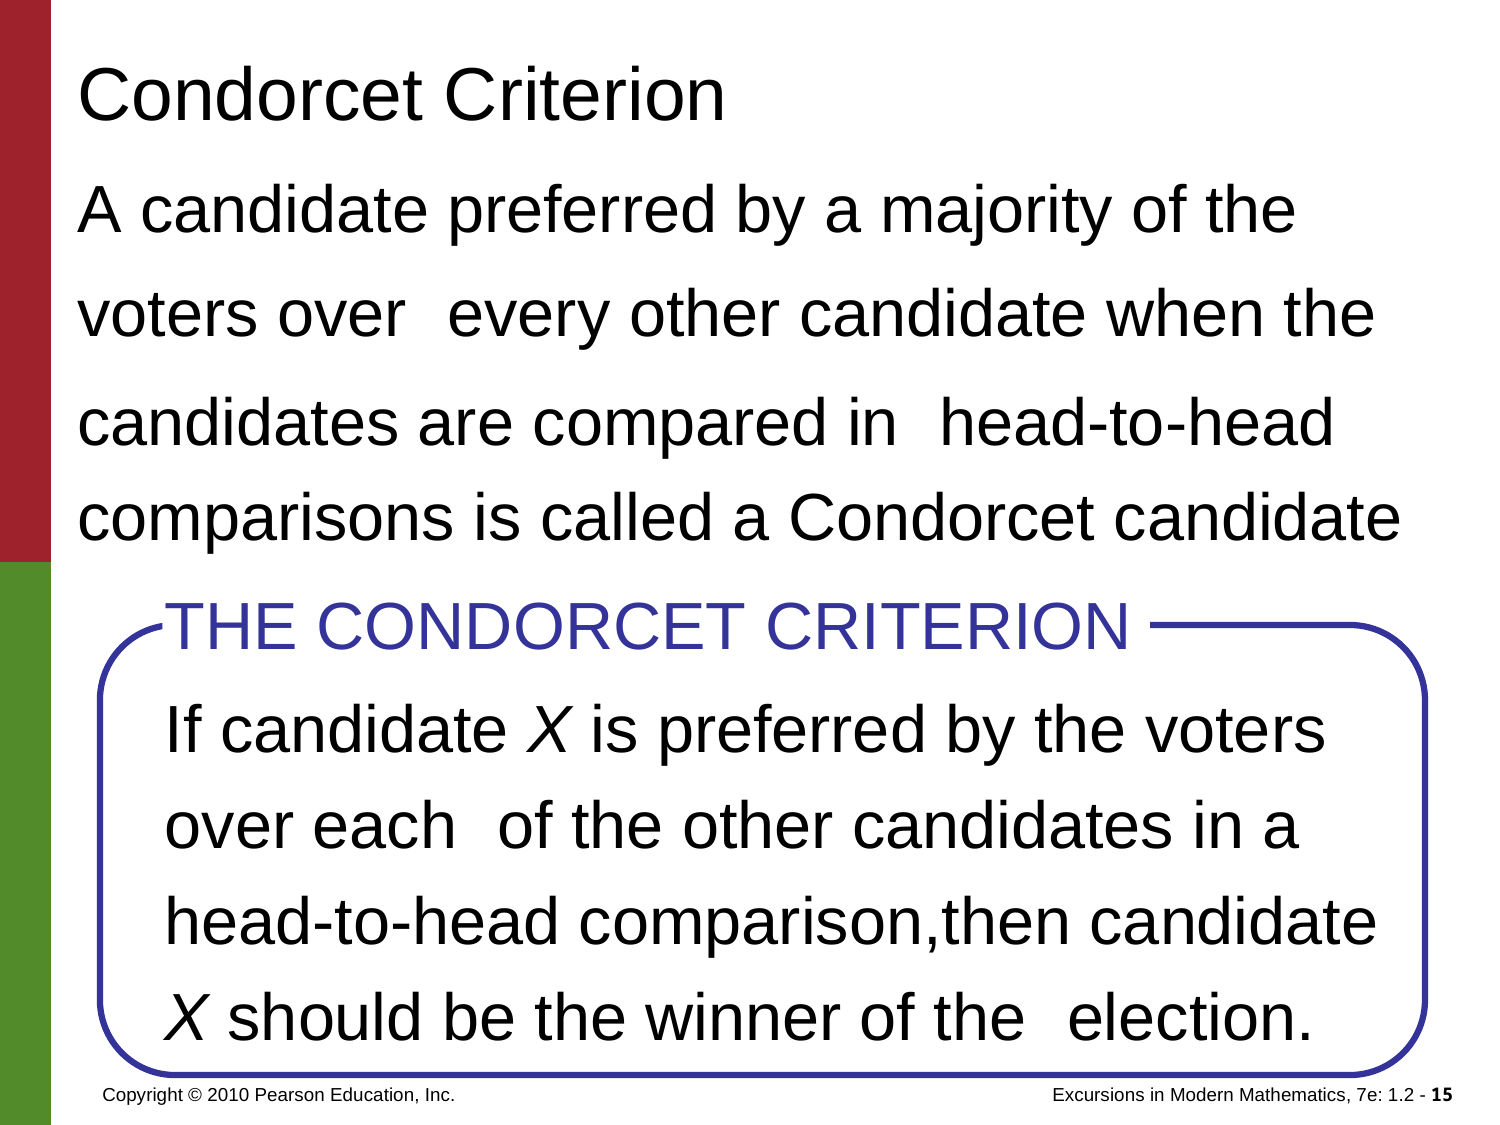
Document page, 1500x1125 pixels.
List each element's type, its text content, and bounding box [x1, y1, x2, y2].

text_box Condorcet Criterion [62, 37, 1413, 143]
list A candidate preferred by a majority of the voters over every other candidate when the candidates are compared in head-to-head comparisons is called a Condorcet candidate [62, 149, 1450, 563]
text_box If candidate X is preferred by the voters over each of the other candidates in a head-to-head comparison,then candidate X should be the winner of the election. [149, 662, 1400, 1051]
text_box THE CONDORCET CRITERION [149, 575, 1150, 651]
